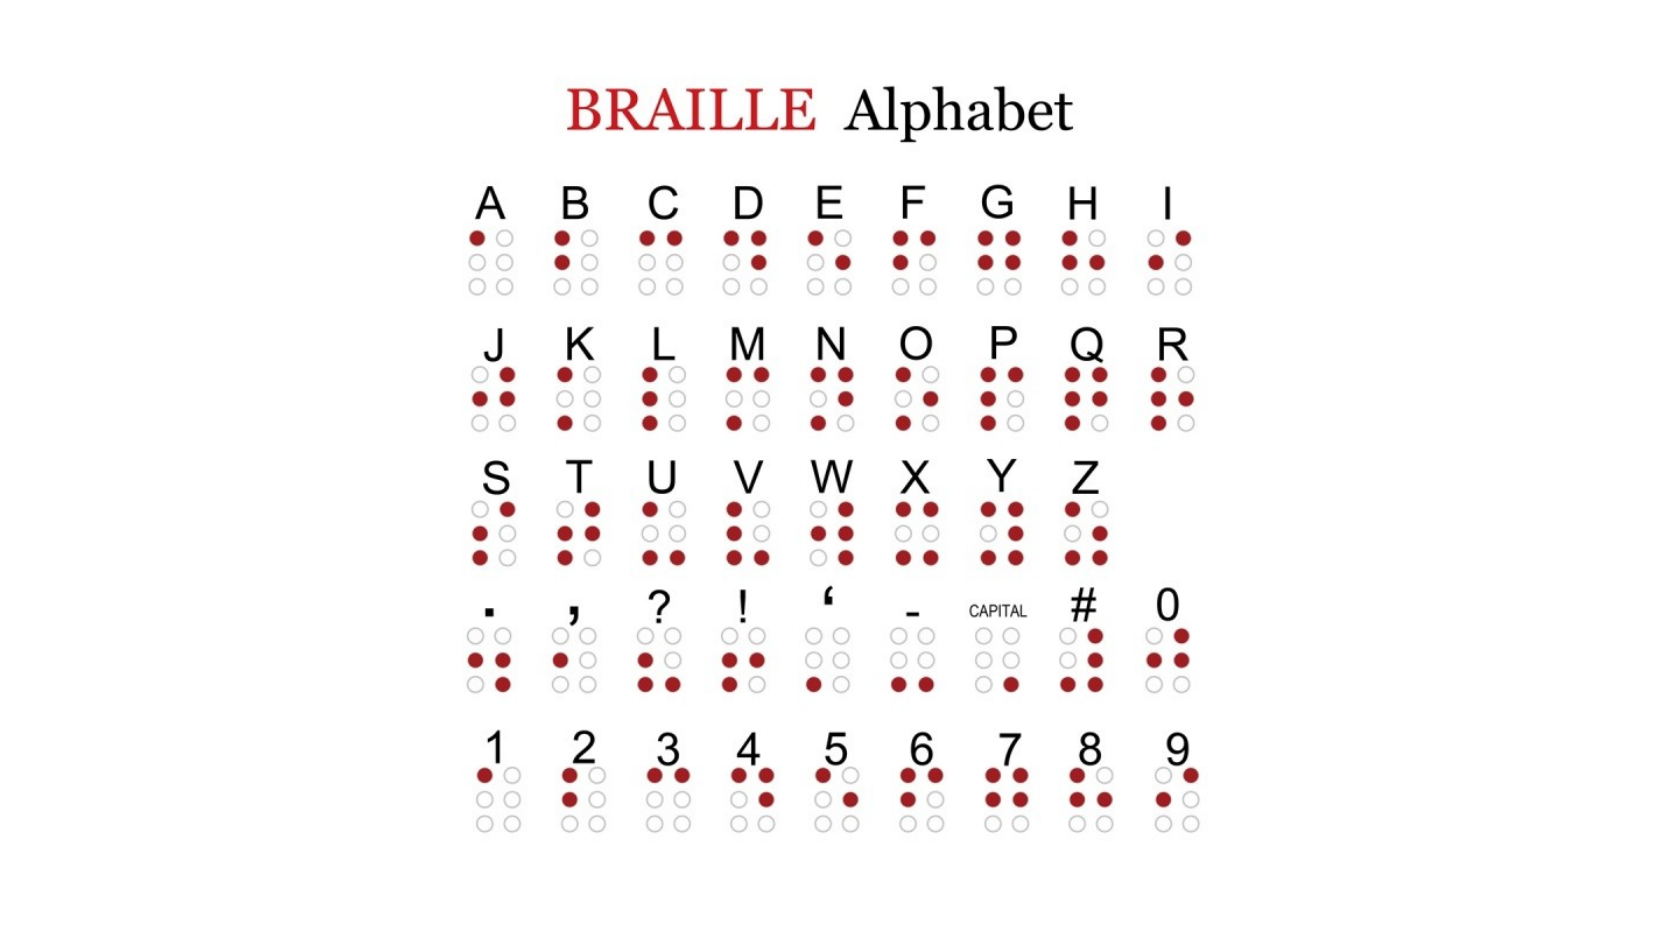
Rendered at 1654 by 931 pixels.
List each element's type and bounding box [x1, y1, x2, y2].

picture [425, 58, 1241, 875]
